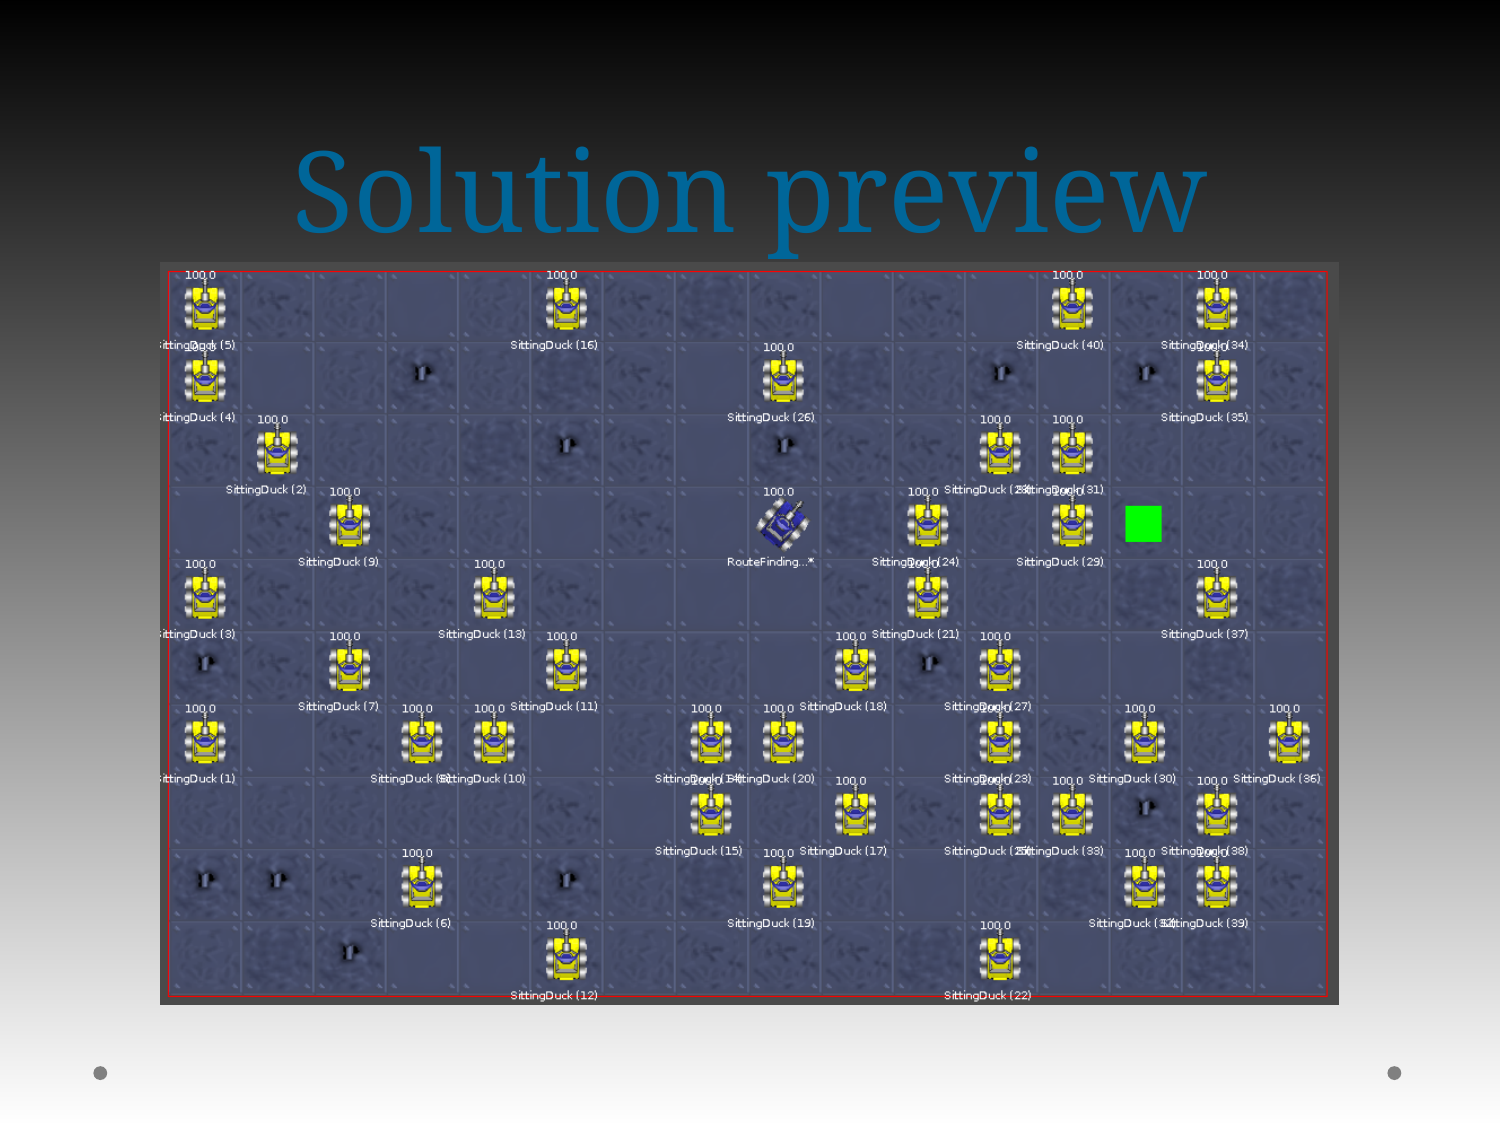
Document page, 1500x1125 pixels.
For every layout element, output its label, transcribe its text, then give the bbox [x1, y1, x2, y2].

title Solution preview [75, 0, 1425, 263]
picture [160, 262, 1339, 1005]
